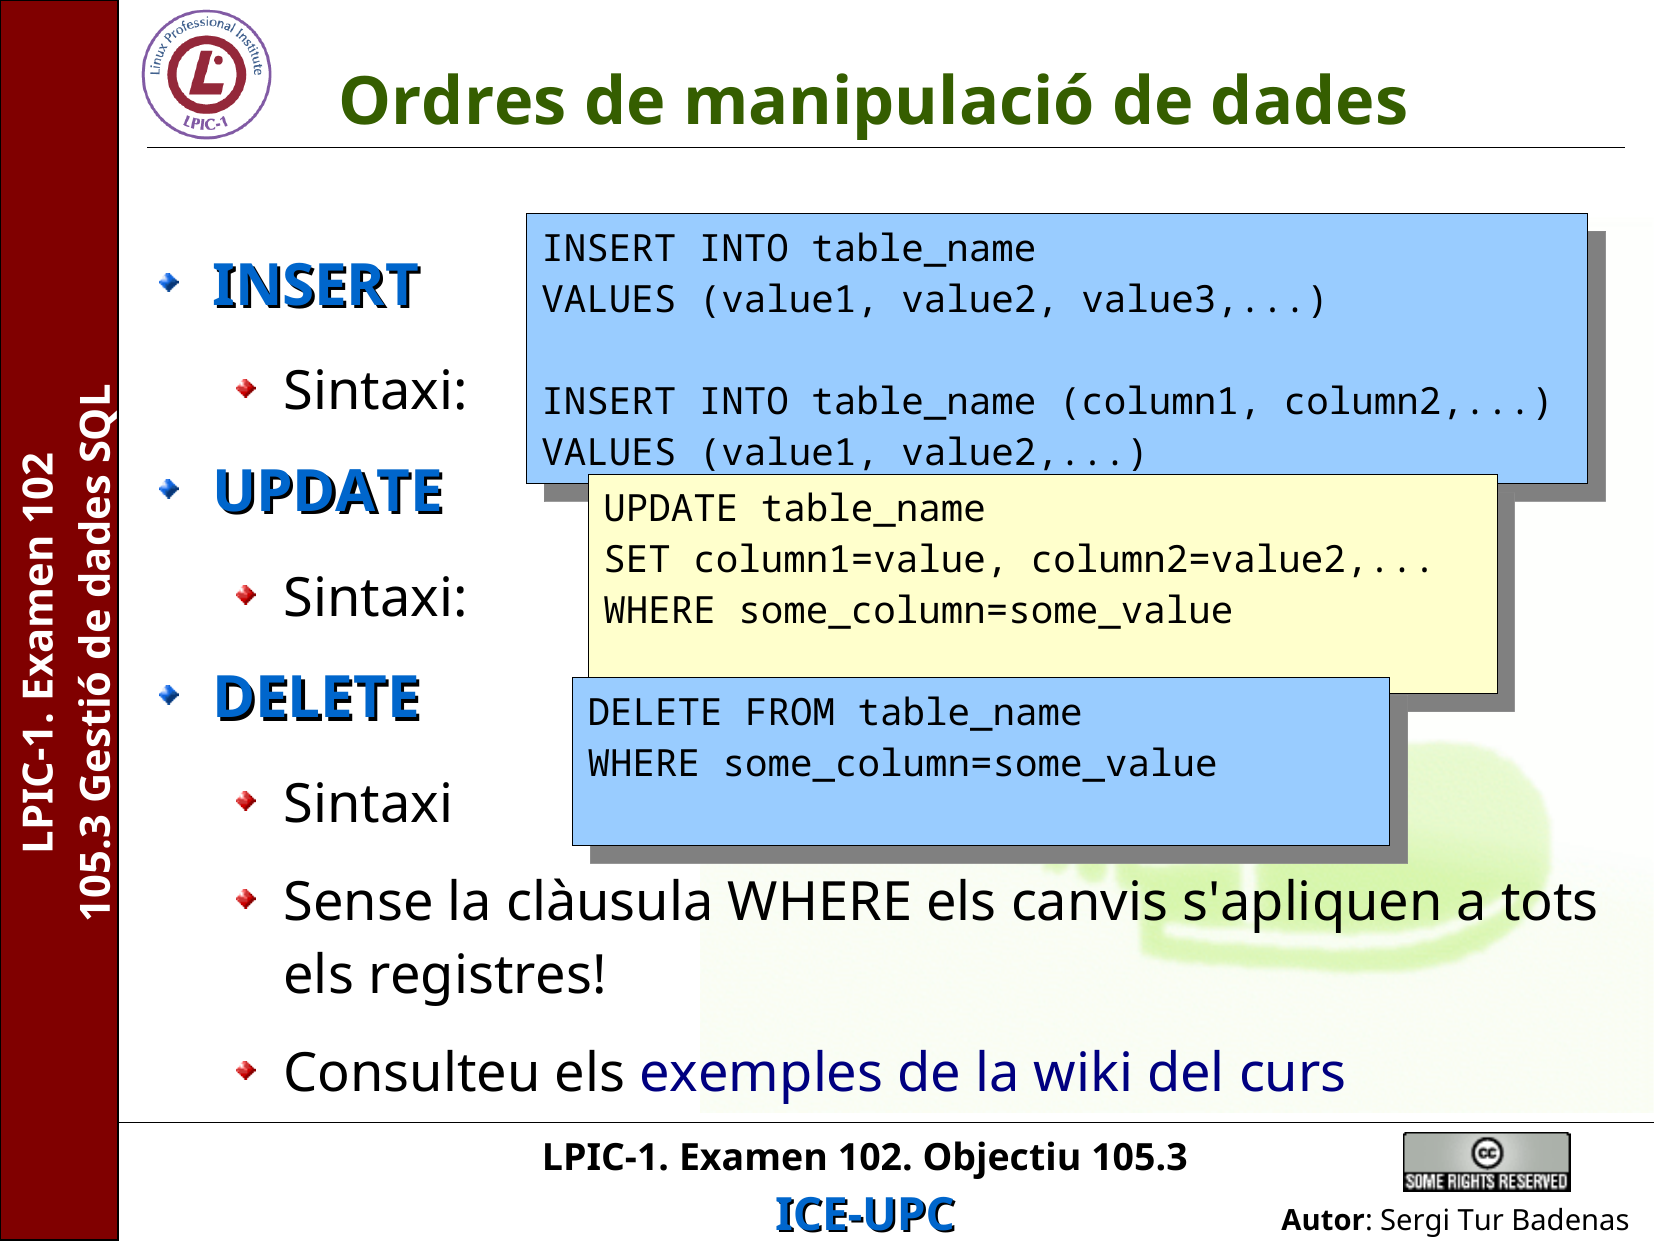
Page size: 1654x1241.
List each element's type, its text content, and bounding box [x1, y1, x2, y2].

picture [905, 1078, 921, 1088]
title Ordres de manipulació de dades [129, 55, 1619, 142]
text_box INSERT INTO table_name VALUES (value1, value2, value3,...) INSERT INTO table_name (column1, column2,...) VALUES (value1, value2,...) [526, 213, 1588, 417]
text_box UPDATE table_name SET column1=value, column2=value2,... WHERE some_column=some_value [588, 474, 1498, 640]
picture [700, 217, 1654, 1113]
picture [788, 1078, 804, 1088]
picture [996, 1078, 1010, 1088]
picture [1155, 1078, 1171, 1088]
picture [1273, 1078, 1288, 1088]
text_box DELETE FROM table_name WHERE some_column=some_value [572, 677, 1390, 806]
picture [135, 5, 277, 55]
list INSERT Sintaxi: UPDATE Sintaxi: DELETE Sintaxi Sense la clàusula WHERE els canvis s'apliquen a tots els registres! Consulteu els exemples de la wiki del curs [141, 242, 1630, 1078]
picture [1403, 1132, 1571, 1192]
